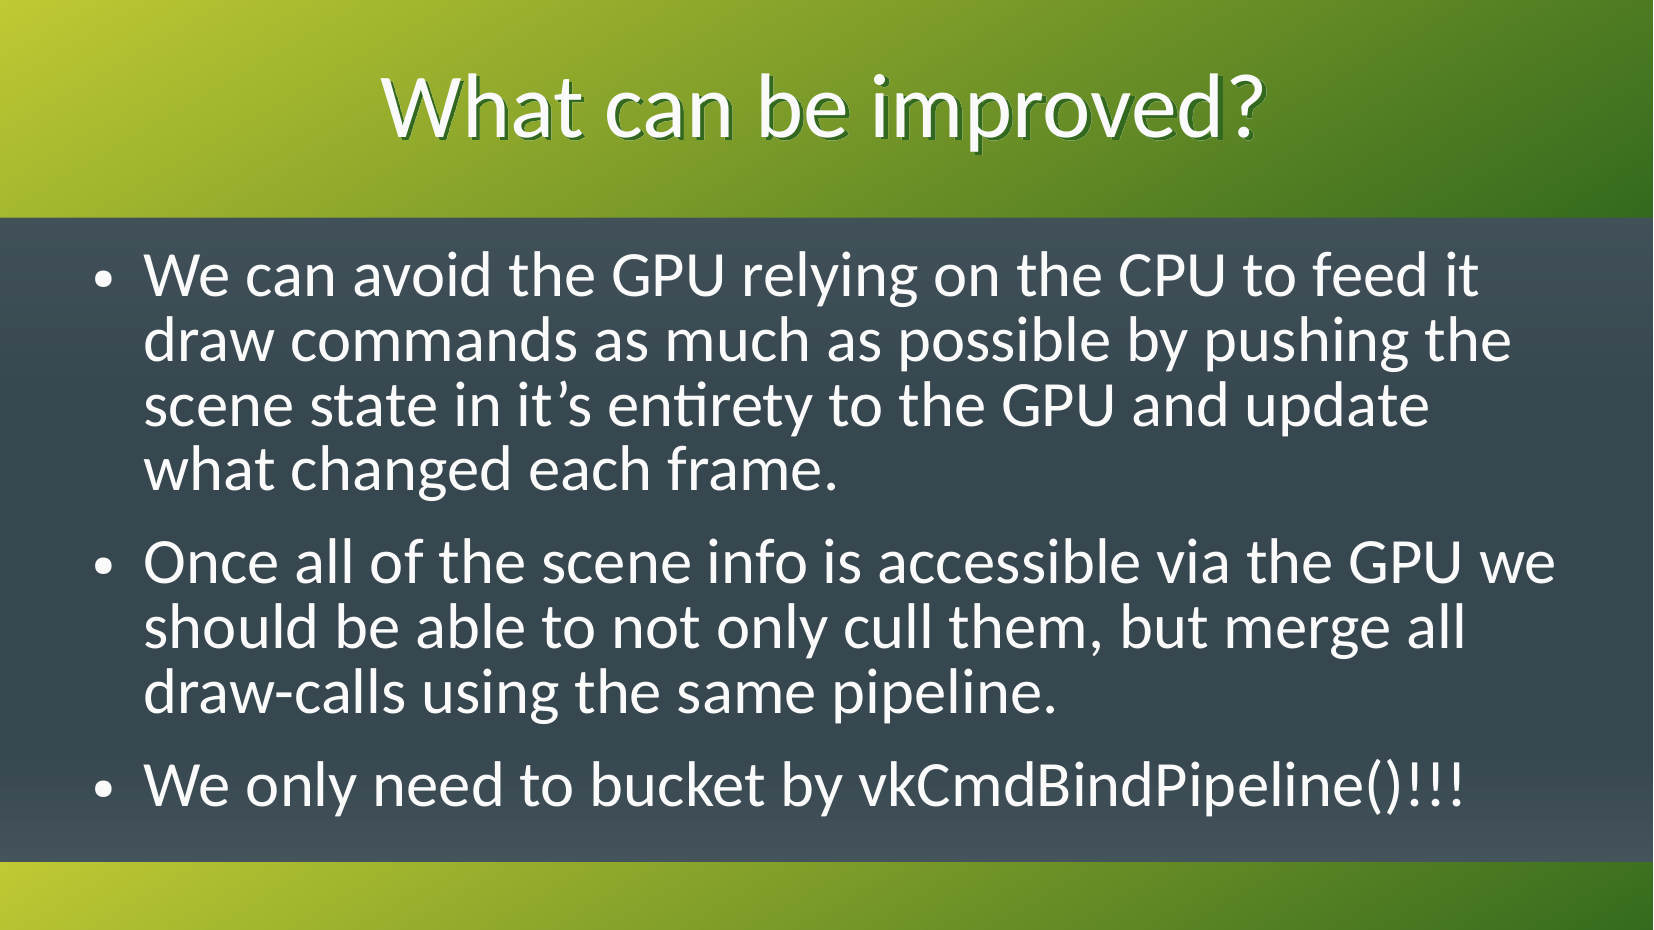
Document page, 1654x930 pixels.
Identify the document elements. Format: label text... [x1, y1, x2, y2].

title What can be improved? [74, 37, 1575, 193]
list We can avoid the GPU relying on the CPU to feed it draw commands as much as possible by pushing the scene state in it’s entirety to the GPU and update what changed each frame. Once all of the scene info is accessible via the GPU we should be able to not only cull them, but merge all draw-calls using the same pipeline. We only need to bucket by vkCmdBindPipeline()!!! [74, 248, 1575, 825]
